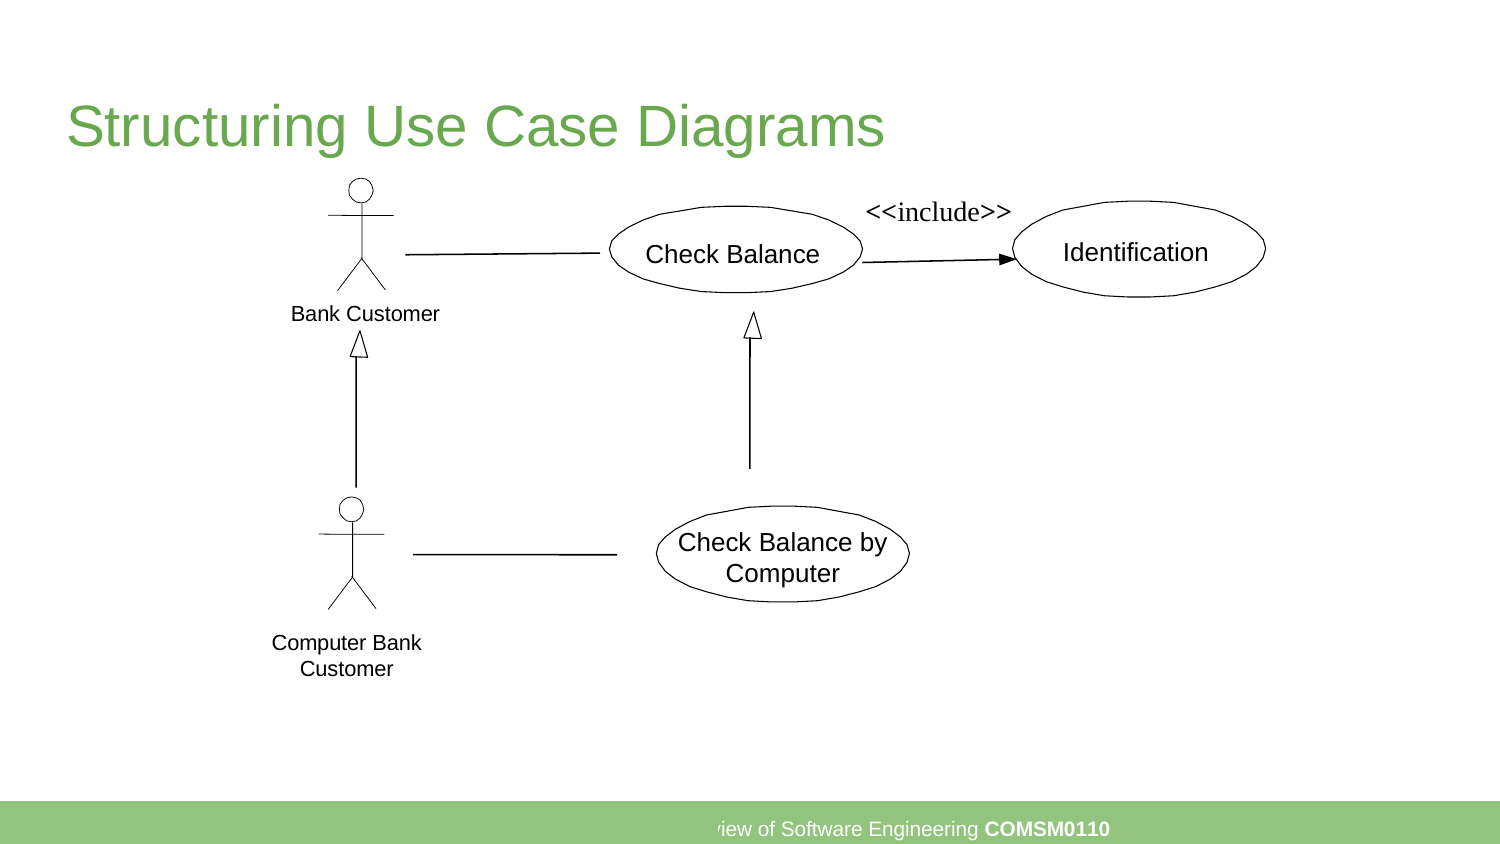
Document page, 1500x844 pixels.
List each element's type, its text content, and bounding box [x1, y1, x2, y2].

text_box Check Balance by Computer [666, 525, 900, 588]
text_box Identification [1031, 235, 1241, 267]
text_box [340, 498, 363, 521]
text_box [900, 536, 910, 572]
text_box Bank Customer [281, 300, 450, 326]
text_box <<include>> [850, 185, 1030, 236]
text_box Check Balance [628, 237, 838, 268]
text_box [609, 206, 863, 293]
text_box [683, 506, 883, 525]
text_box [1012, 201, 1266, 297]
text_box Computer Bank Customer [263, 628, 431, 681]
text_box [350, 179, 372, 202]
text_box [694, 588, 872, 602]
title Structuring Use Case Diagrams [51, 72, 1449, 167]
text_box [656, 536, 666, 572]
